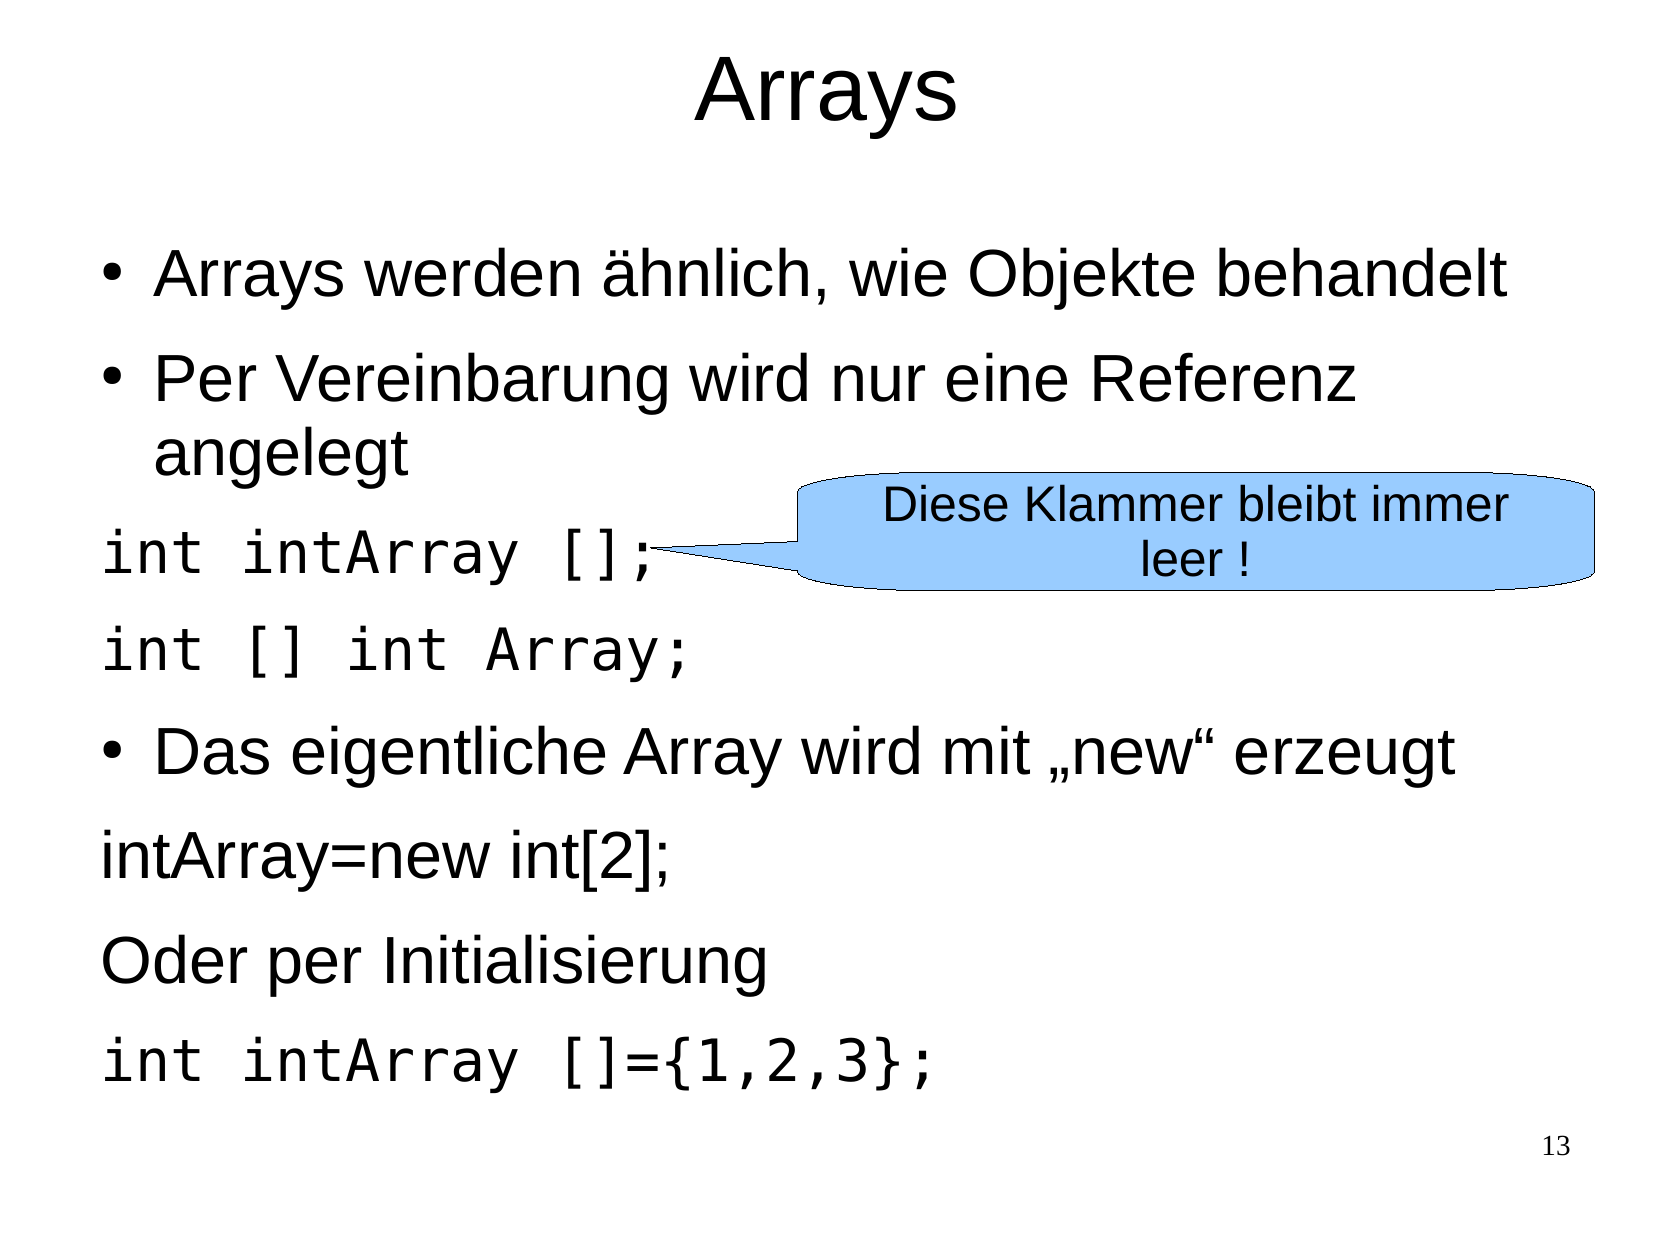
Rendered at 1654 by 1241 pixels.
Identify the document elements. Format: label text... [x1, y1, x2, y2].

list Arrays werden ähnlich, wie Objekte behandelt Per Vereinbarung wird nur eine Referenz angelegt int intArray []; int [] int Array; Das eigentliche Array wird mit „new“ erzeugt intArray=new int[2]; Oder per Initialisierung int intArray []={1,2,3}; [82, 236, 1571, 1149]
title Arrays [82, 0, 1571, 178]
text_box Diese Klammer bleibt immer leer ! [650, 472, 1595, 591]
